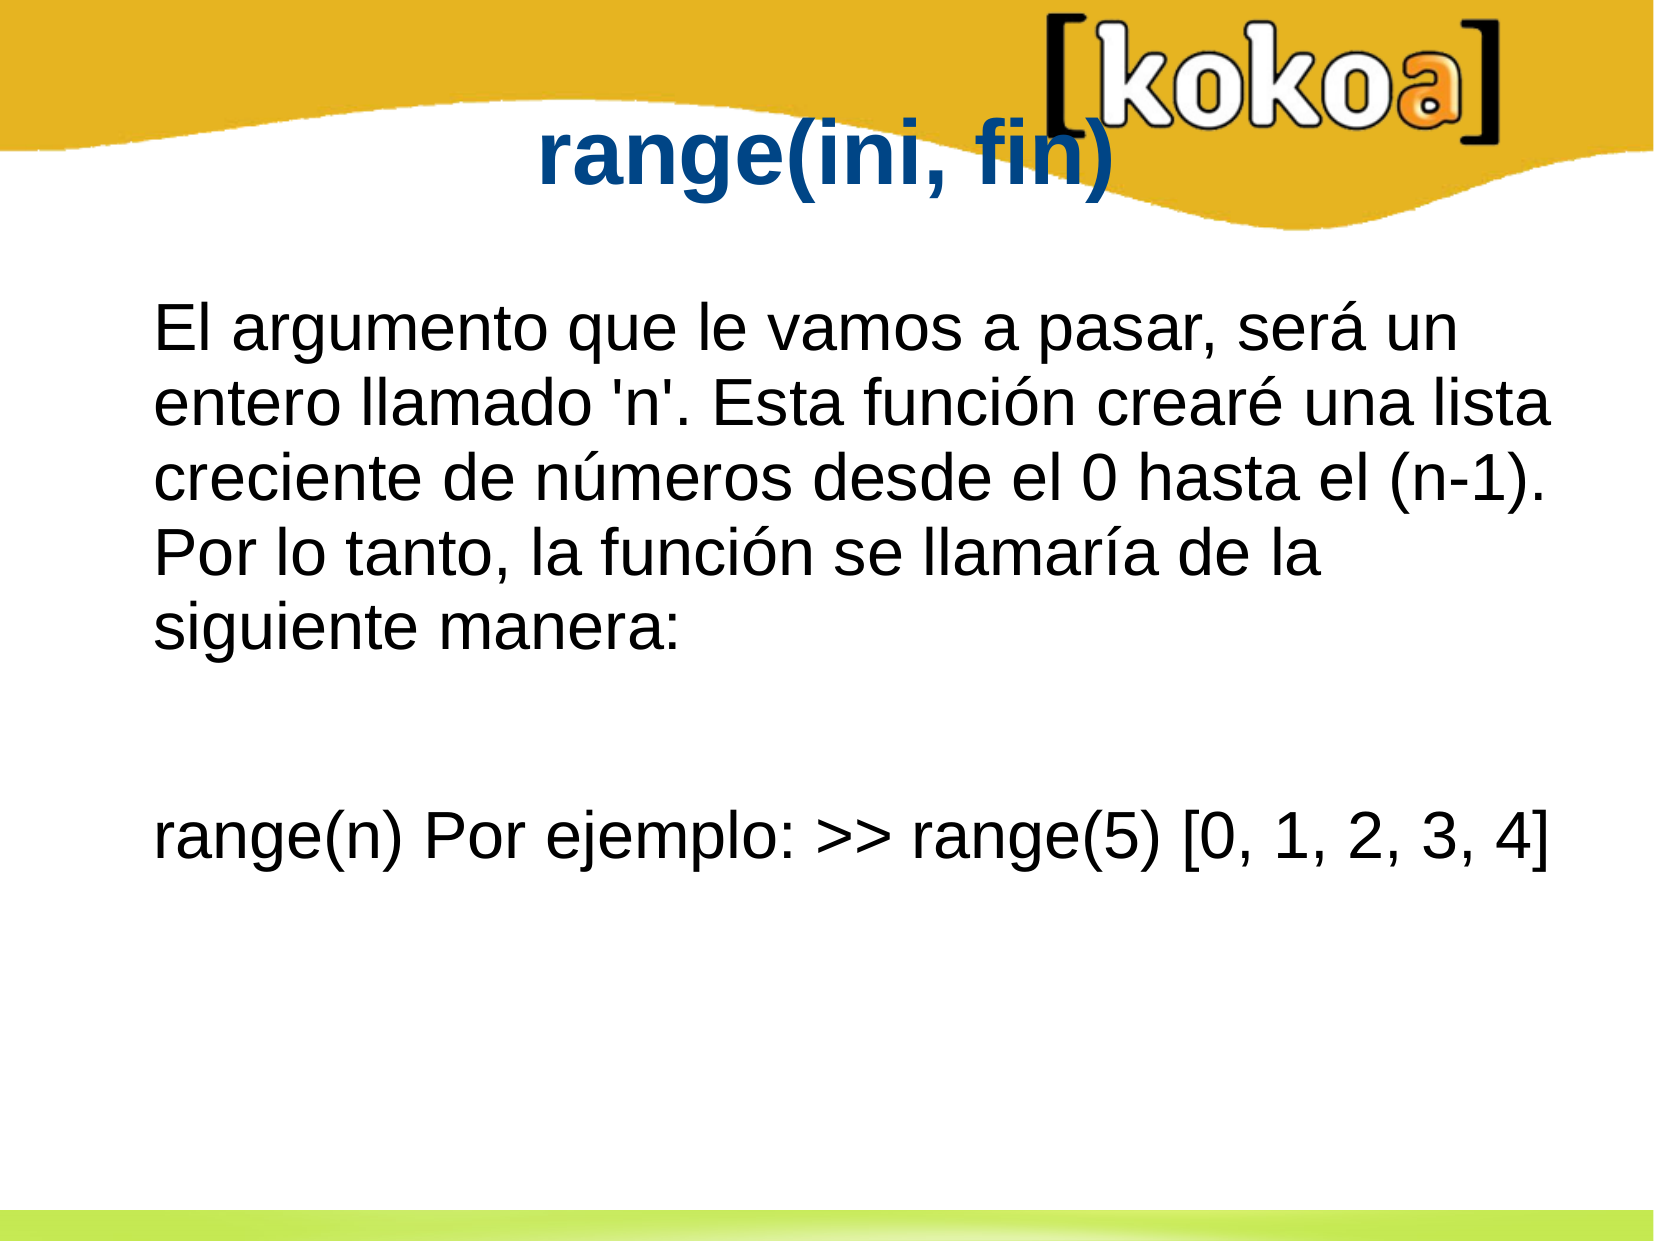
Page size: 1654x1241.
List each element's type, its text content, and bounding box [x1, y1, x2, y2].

list El argumento que le vamos a pasar, será un entero llamado 'n'. Esta función crearé una lista creciente de números desde el 0 hasta el (n-1). Por lo tanto, la función se llamaría de la siguiente manera: range(n) Por ejemplo: >> range(5) [0, 1, 2, 3, 4] [82, 290, 1571, 1010]
picture [0, 0, 1654, 488]
title range(ini, fin) [82, 49, 1571, 257]
picture [0, 1210, 1654, 1241]
